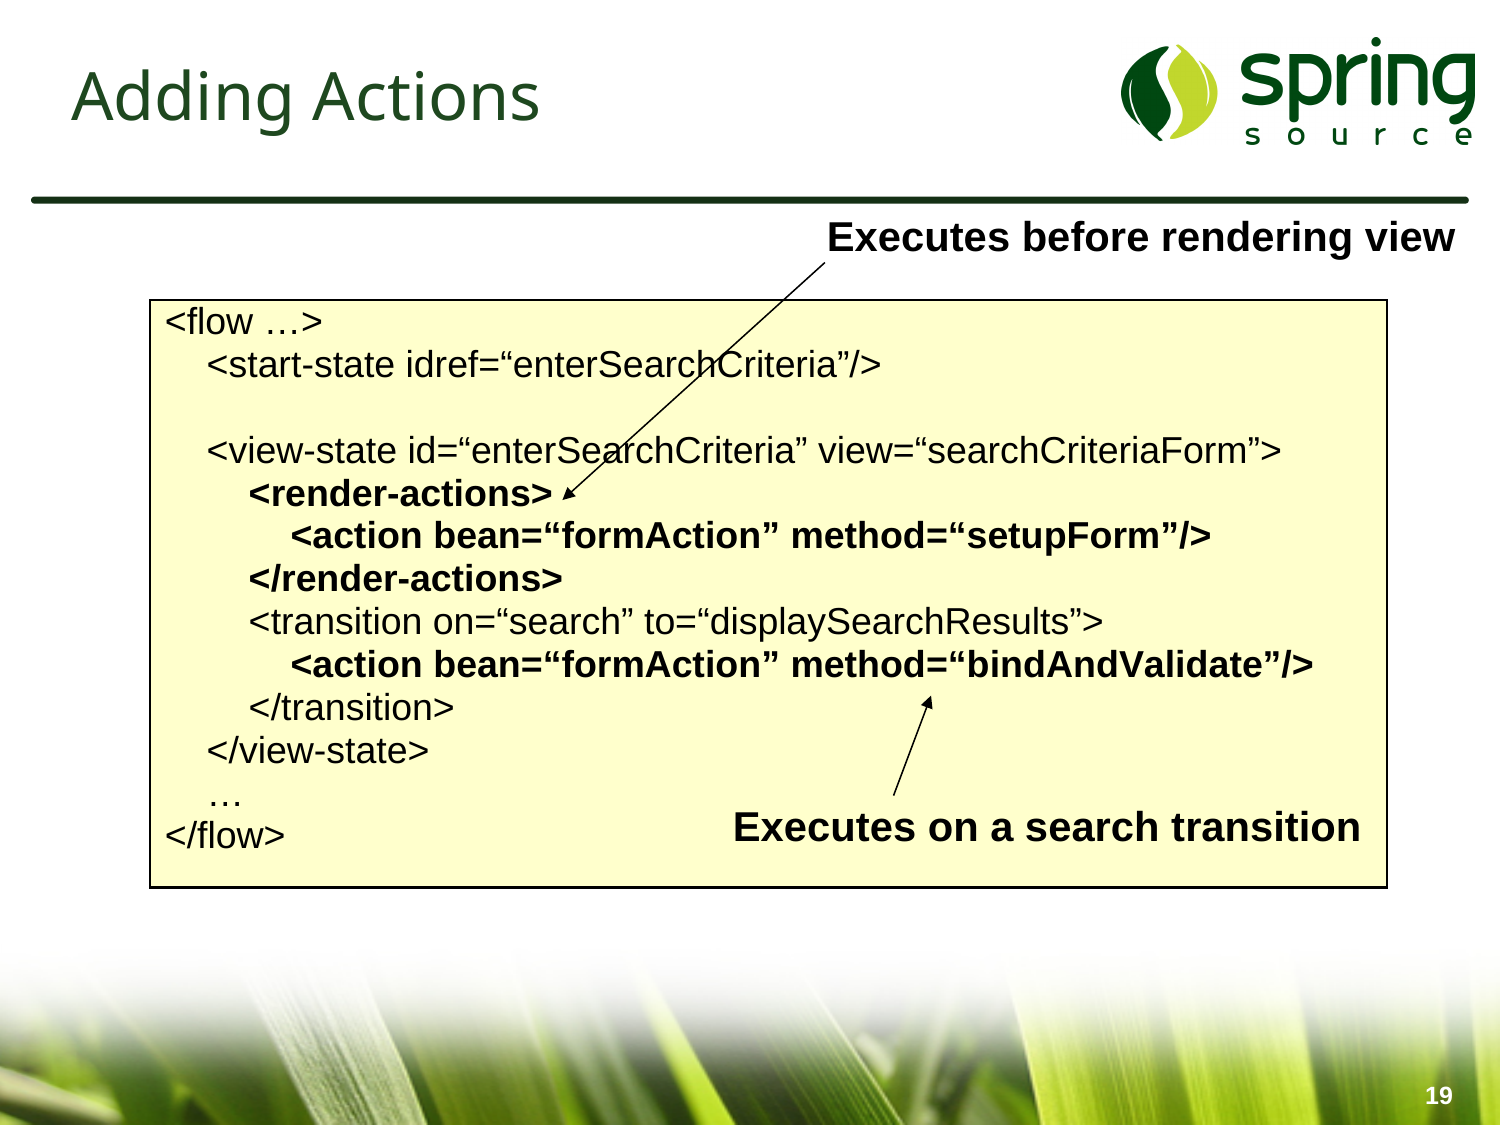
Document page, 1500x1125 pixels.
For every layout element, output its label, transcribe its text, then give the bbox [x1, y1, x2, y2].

title Adding Actions [56, 13, 1089, 176]
text_box Executes on a search transition [718, 795, 1377, 858]
picture [1121, 37, 1475, 145]
text_box Executes before rendering view [812, 206, 1471, 269]
text_box <flow …> <start-state idref=“enterSearchCriteria”/> <view-state id=“enterSearchCriteria” view=“searchCriteriaForm”> <render-actions> <action bean=“formAction” method=“setupForm”/> </render-actions> <transition on=“search” to=“displaySearchResults”> <action bean=“formAction” method=“bindAndValidate”/> </transition> </view-state> … </flow> [149, 299, 1388, 888]
picture [0, 944, 1500, 1125]
